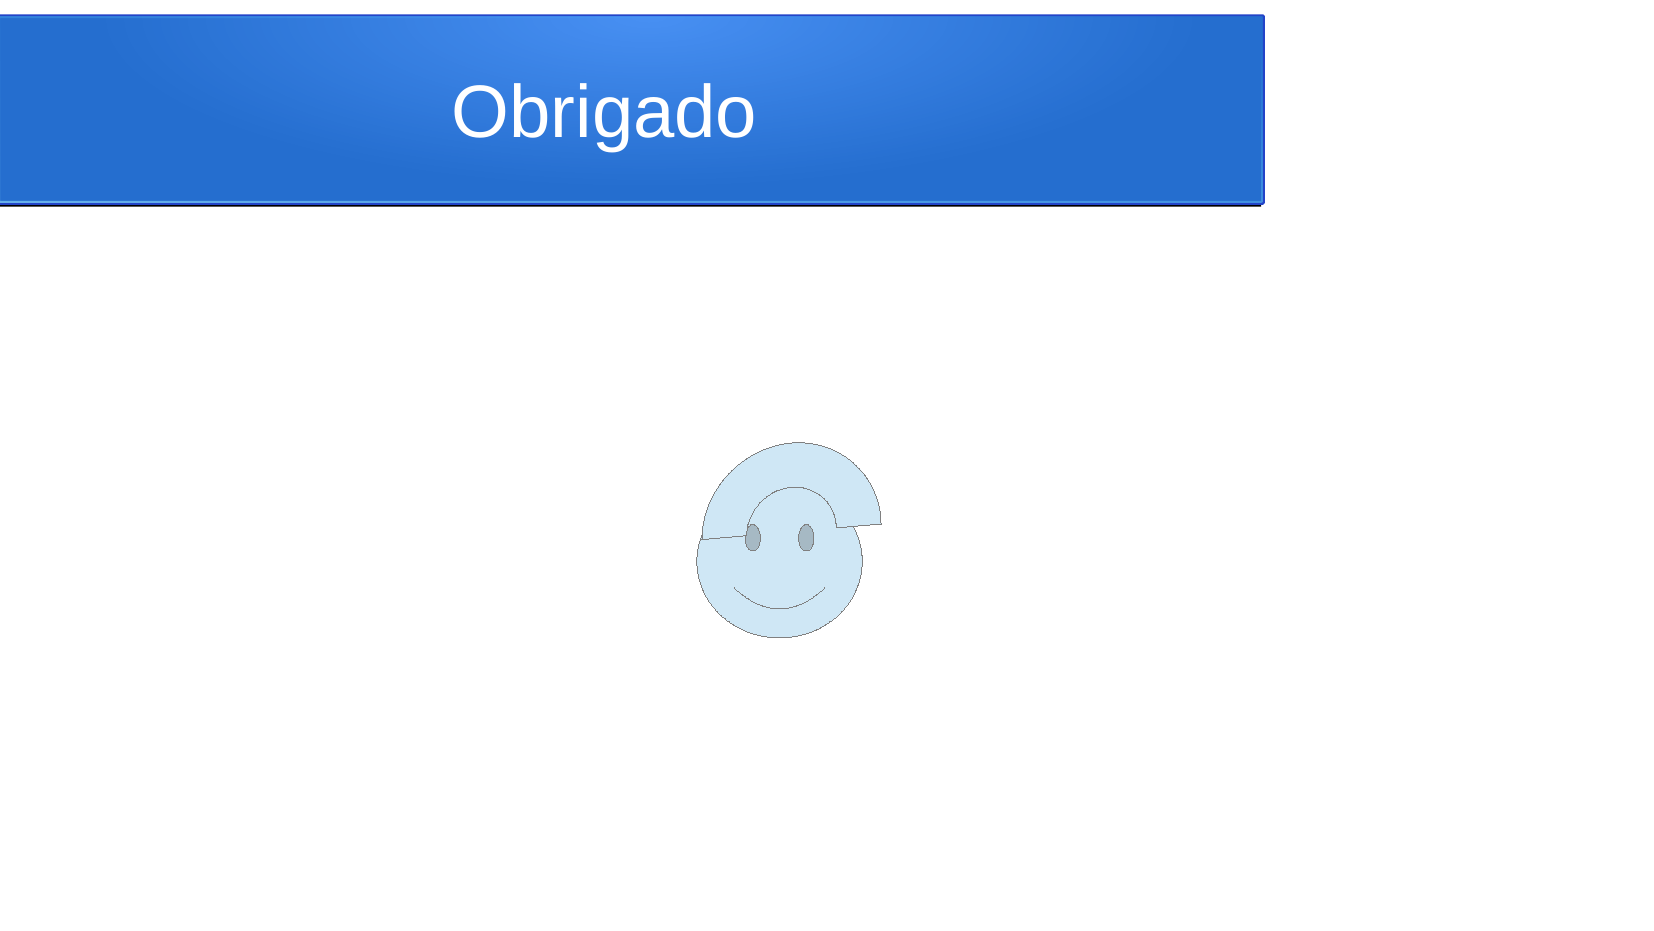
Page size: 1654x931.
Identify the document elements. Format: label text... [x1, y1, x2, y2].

text_box [696, 442, 882, 638]
title Obrigado [82, 35, 1235, 189]
